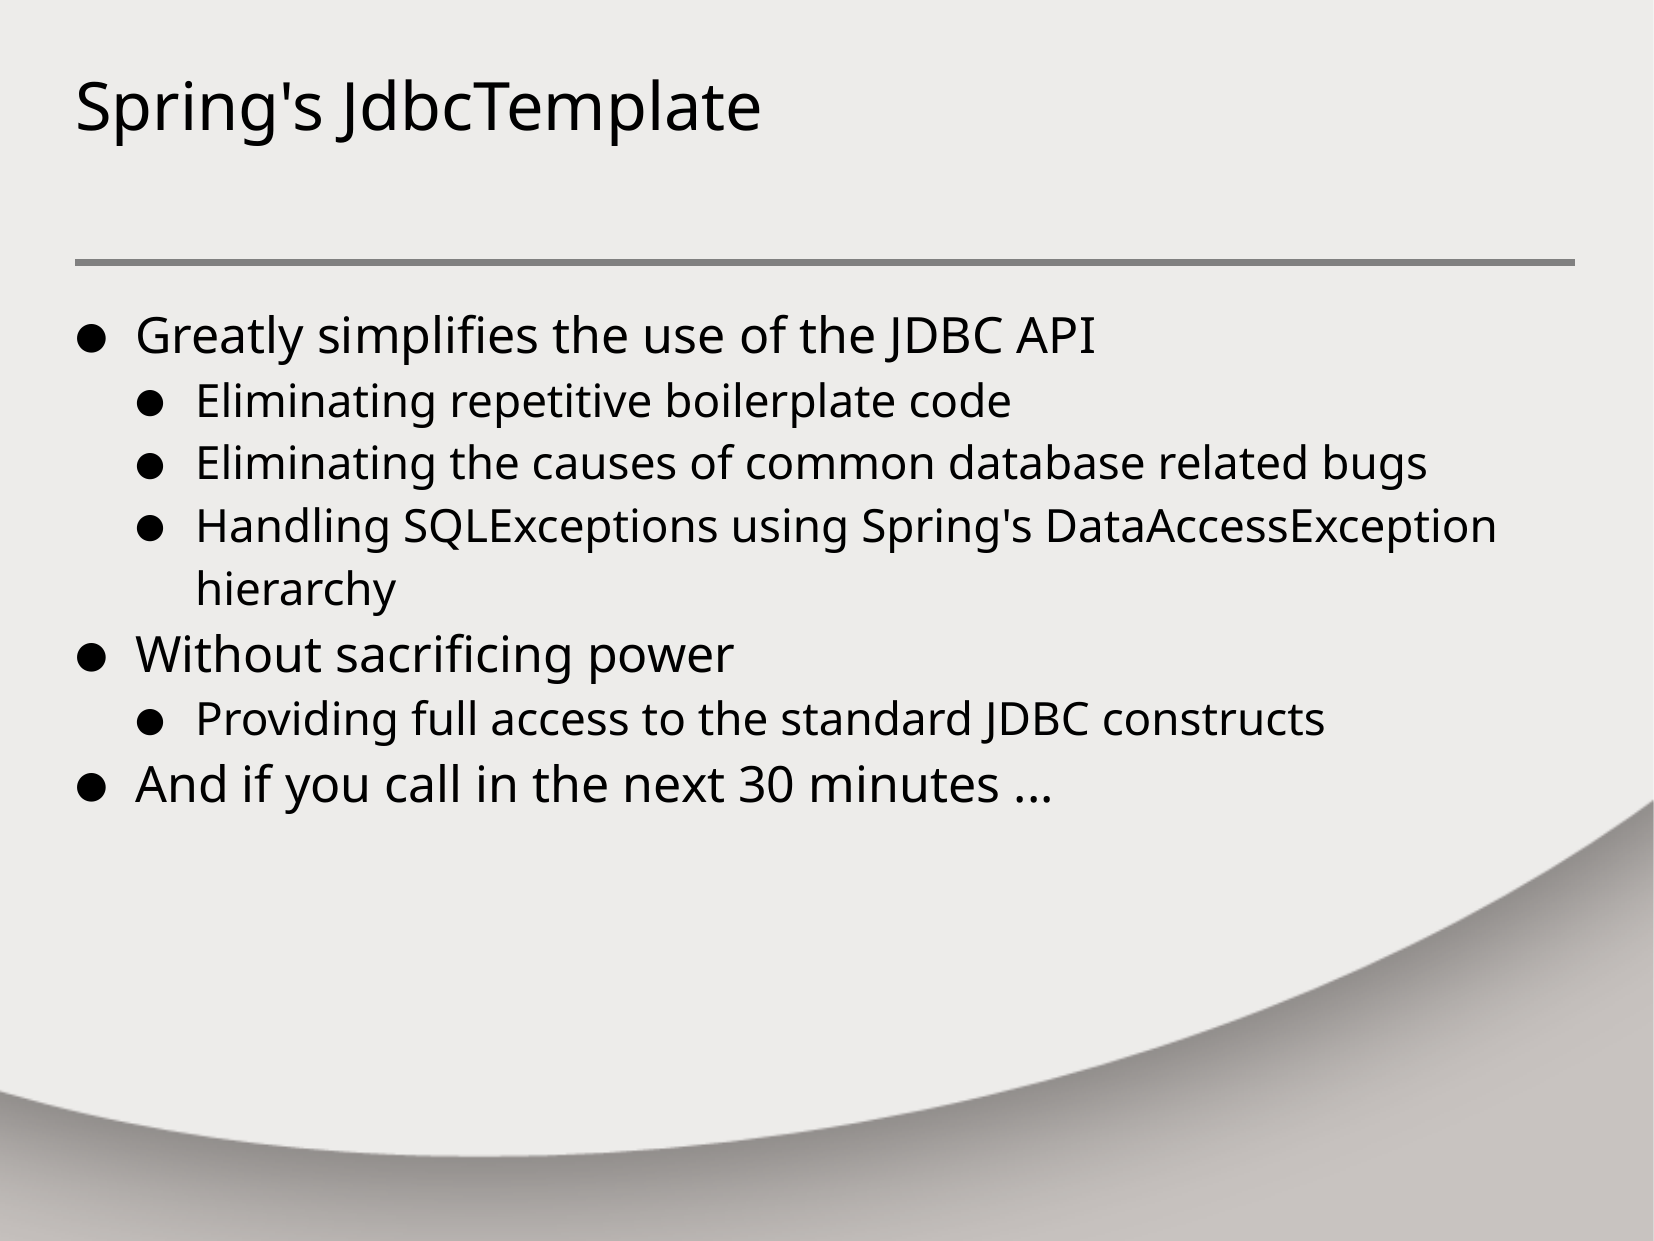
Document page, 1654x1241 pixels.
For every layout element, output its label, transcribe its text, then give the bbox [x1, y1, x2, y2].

title Spring's JdbcTemplate [75, 75, 1576, 226]
picture [0, 0, 1654, 1241]
list Greatly simplifies the use of the JDBC API Eliminating repetitive boilerplate code Eliminating the causes of common database related bugs Handling SQLExceptions using Spring's DataAccessException hierarchy Without sacrificing power Providing full access to the standard JDBC constructs And if you call in the next 30 minutes ... [75, 300, 1576, 1163]
